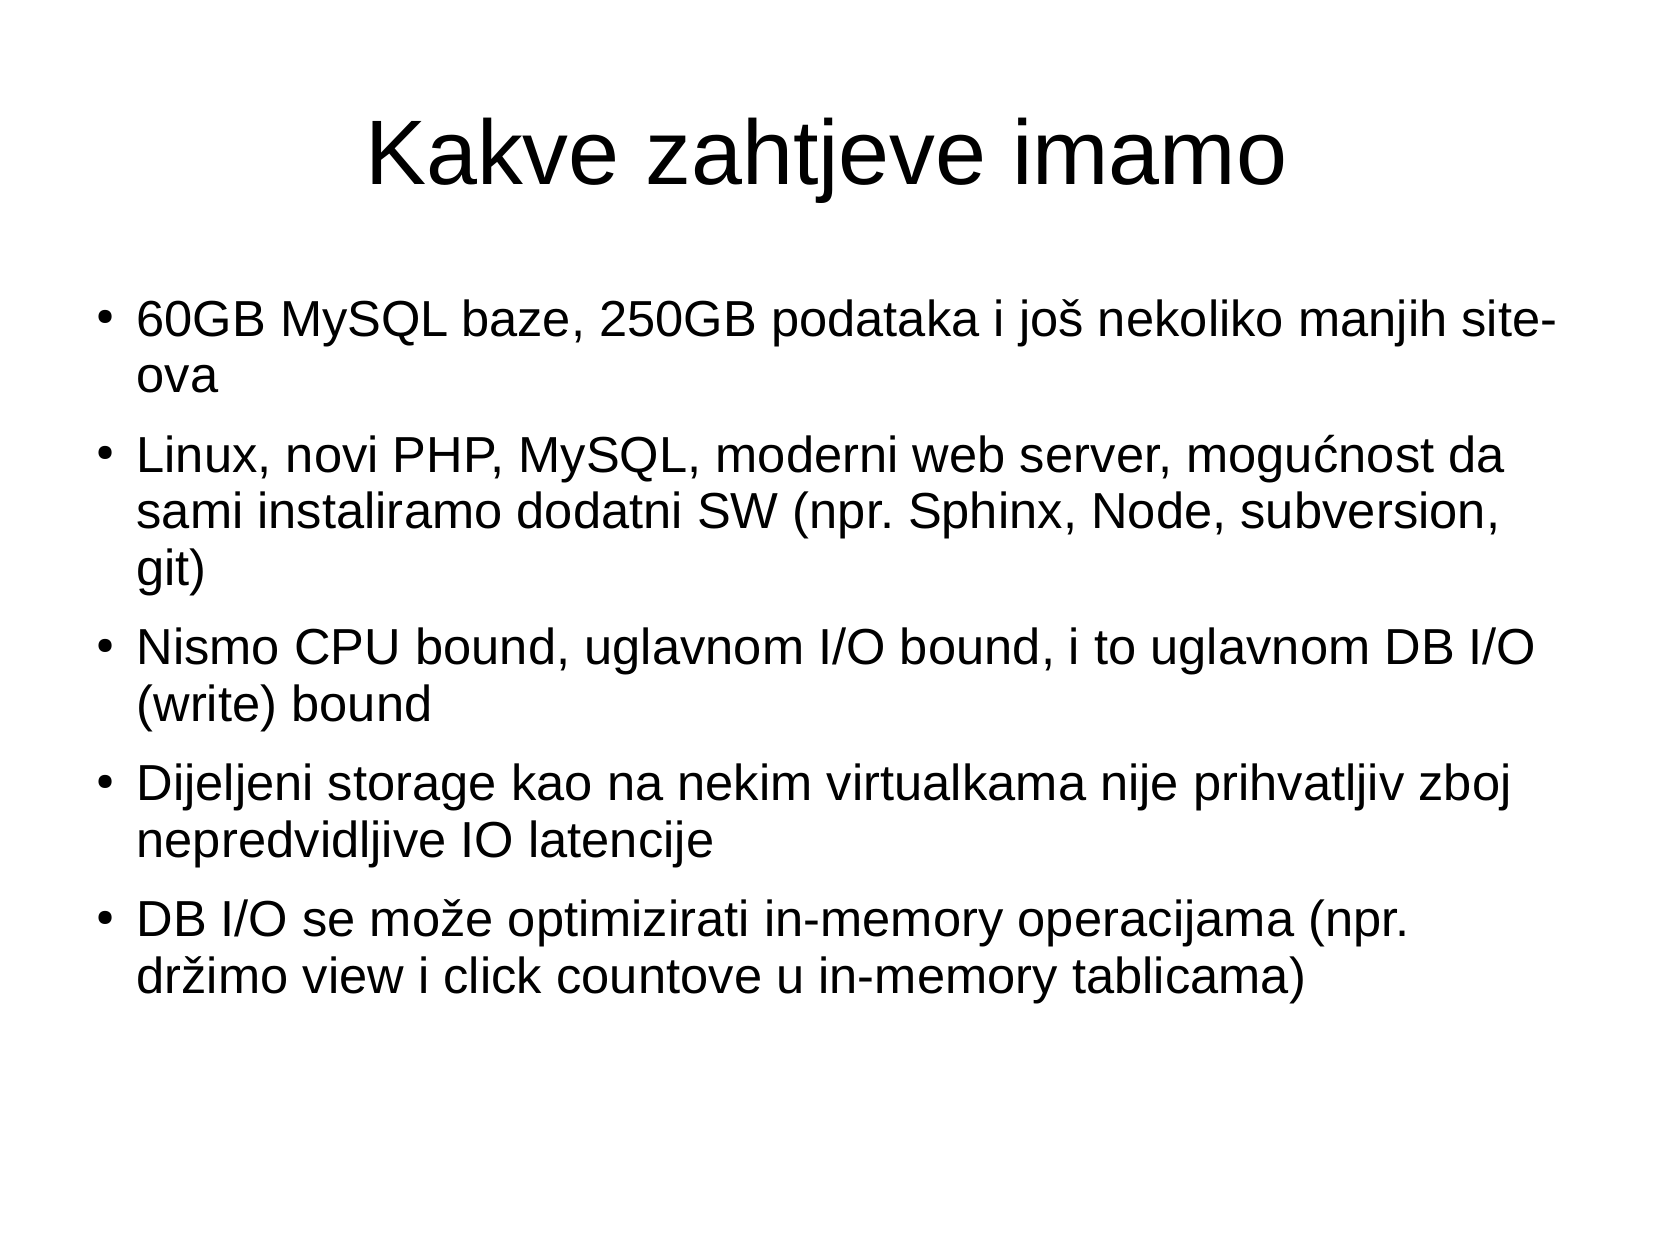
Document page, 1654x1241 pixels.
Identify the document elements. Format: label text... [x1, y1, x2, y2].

title Kakve zahtjeve imamo [82, 49, 1571, 257]
list 60GB MySQL baze, 250GB podataka i još nekoliko manjih site-ova Linux, novi PHP, MySQL, moderni web server, mogućnost da sami instaliramo dodatni SW (npr. Sphinx, Node, subversion, git) Nismo CPU bound, uglavnom I/O bound, i to uglavnom DB I/O (write) bound Dijeljeni storage kao na nekim virtualkama nije prihvatljiv zboj nepredvidljive IO latencije DB I/O se može optimizirati in-memory operacijama (npr. držimo view i click countove u in-memory tablicama) [82, 290, 1571, 1010]
